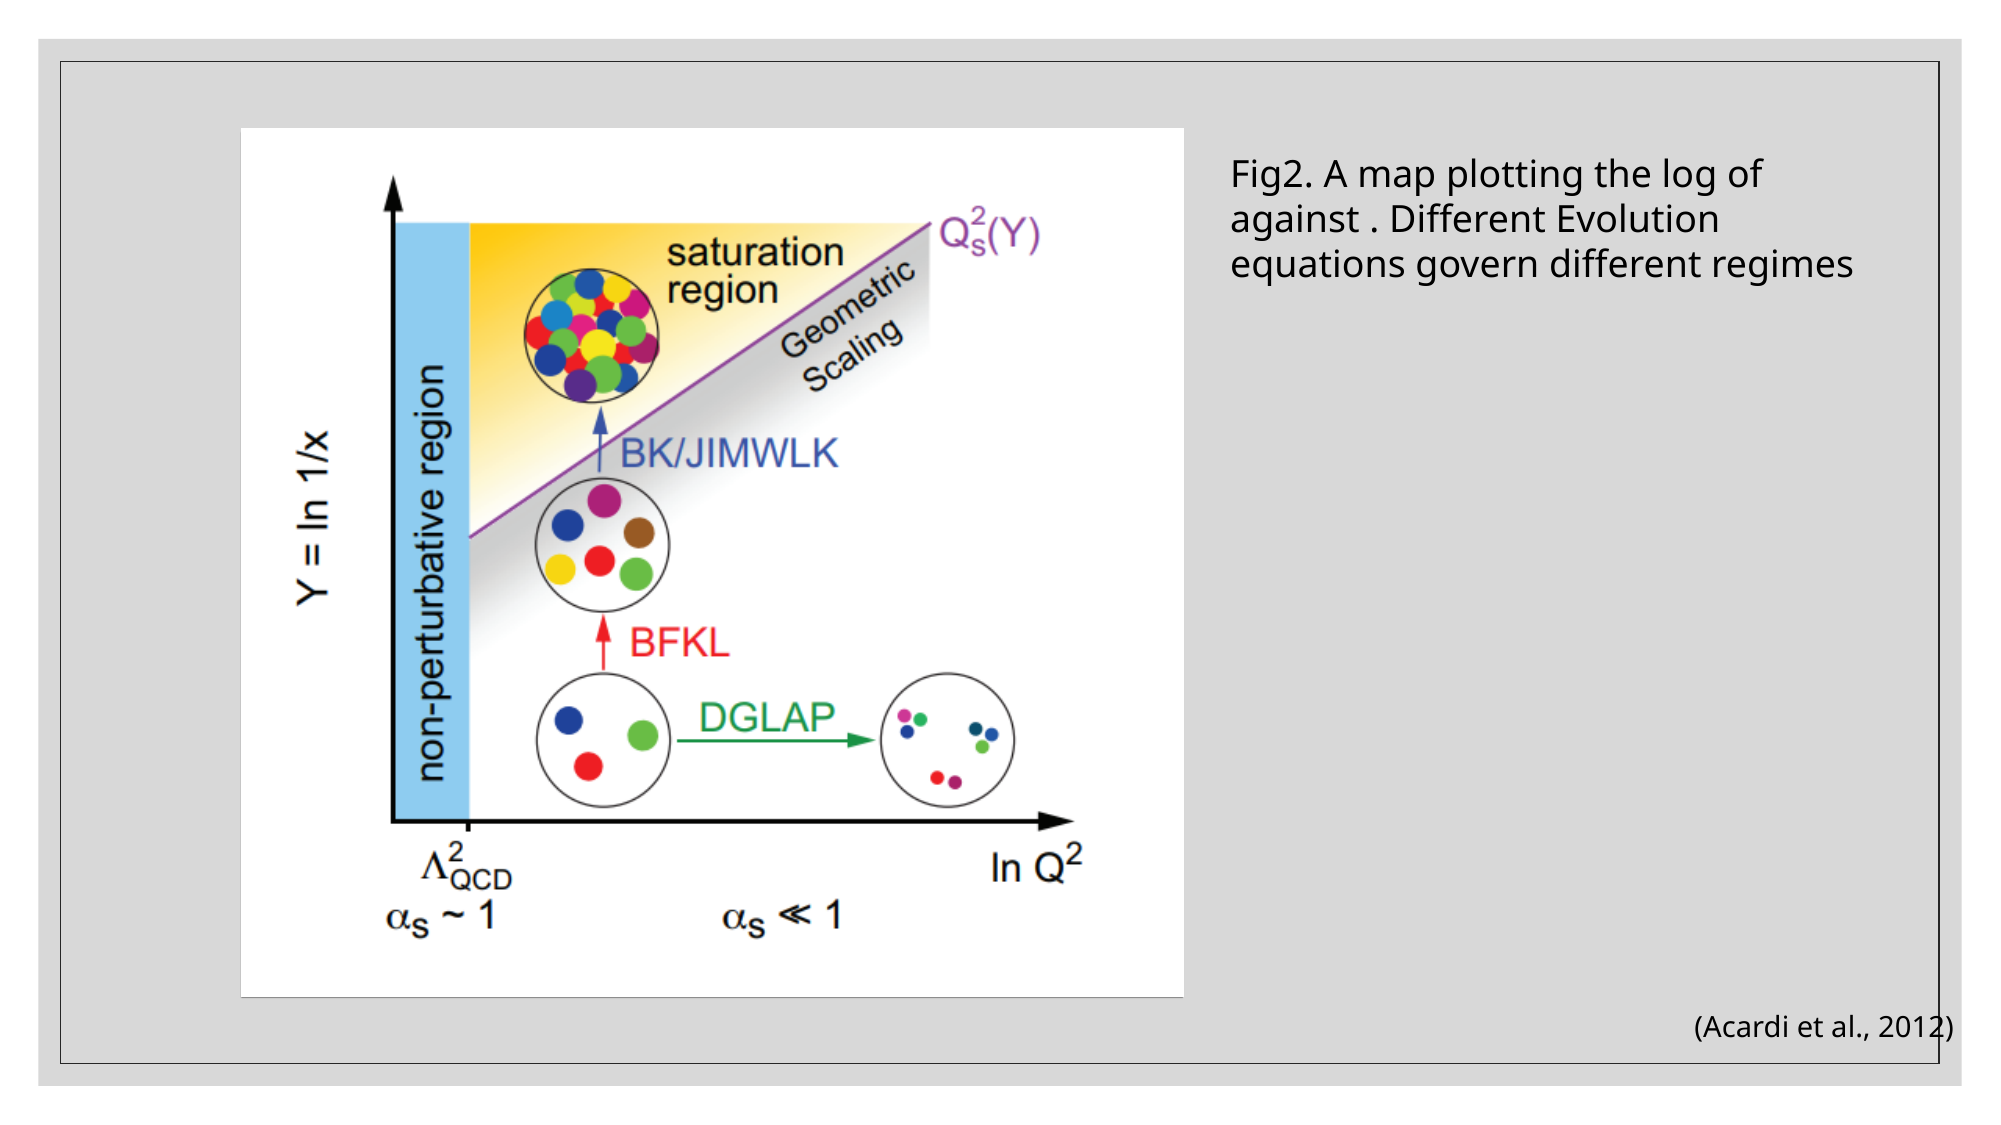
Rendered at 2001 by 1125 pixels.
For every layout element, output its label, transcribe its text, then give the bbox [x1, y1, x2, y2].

picture [255, 142, 1170, 983]
text_box (Acardi et al., 2012) [1679, 1000, 2000, 1051]
text_box Fig2. A map plotting the log of against . Different Evolution equations govern different regimes [1215, 142, 1909, 314]
